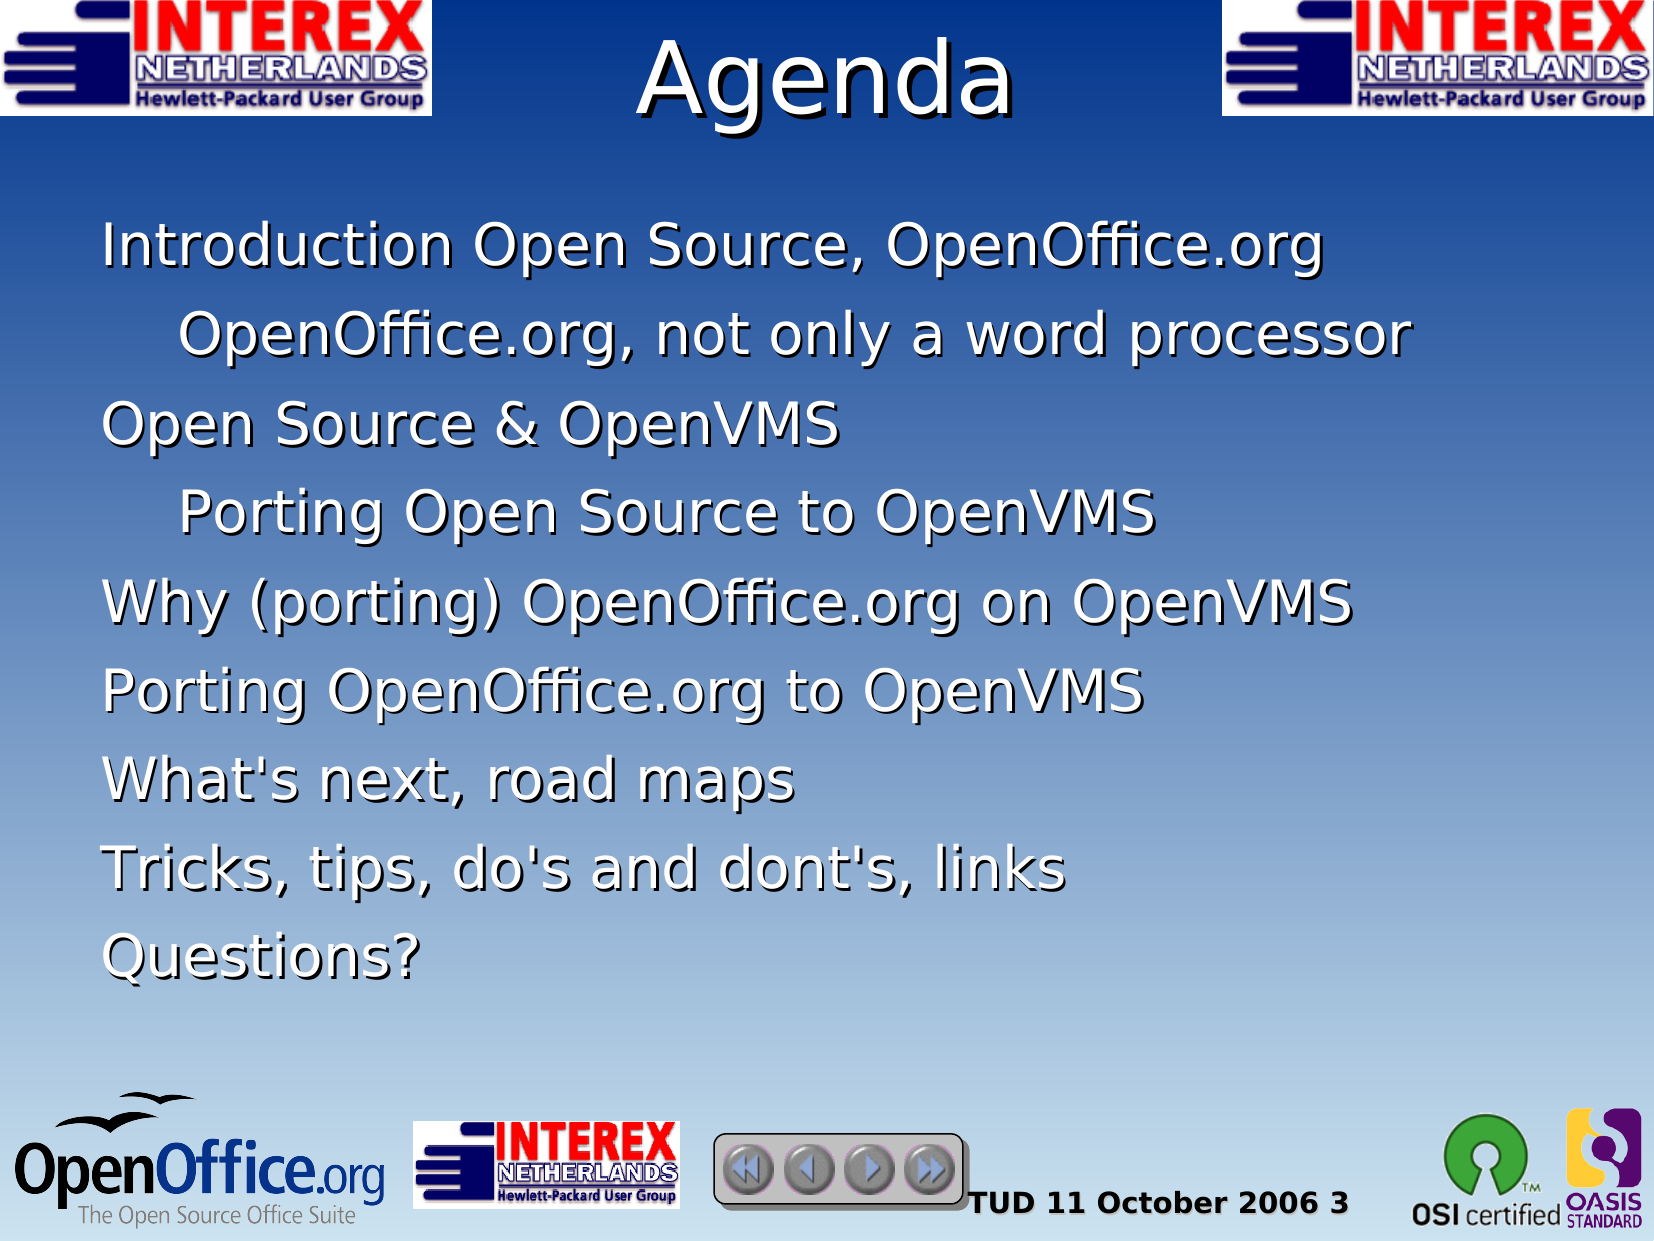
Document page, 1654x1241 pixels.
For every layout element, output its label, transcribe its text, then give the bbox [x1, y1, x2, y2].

picture [1222, 0, 1654, 116]
picture [413, 1121, 680, 1209]
text_box TUD 11 October 2006 32 [974, 1181, 1500, 1241]
picture [904, 1144, 955, 1195]
picture [0, 0, 432, 116]
picture [844, 1144, 895, 1195]
title Agenda [82, 21, 1571, 212]
list Introduction Open Source, OpenOffice.org OpenOffice.org, not only a word processor Open Source & OpenVMS Porting Open Source to OpenVMS Why (porting) OpenOffice.org on OpenVMS Porting OpenOffice.org to OpenVMS What's next, road maps Tricks, tips, do's and dont's, links Questions? [82, 212, 1571, 1069]
picture [723, 1144, 774, 1195]
text_box [714, 1133, 963, 1204]
picture [15, 1092, 384, 1229]
picture [1405, 1102, 1654, 1238]
picture [784, 1144, 835, 1195]
